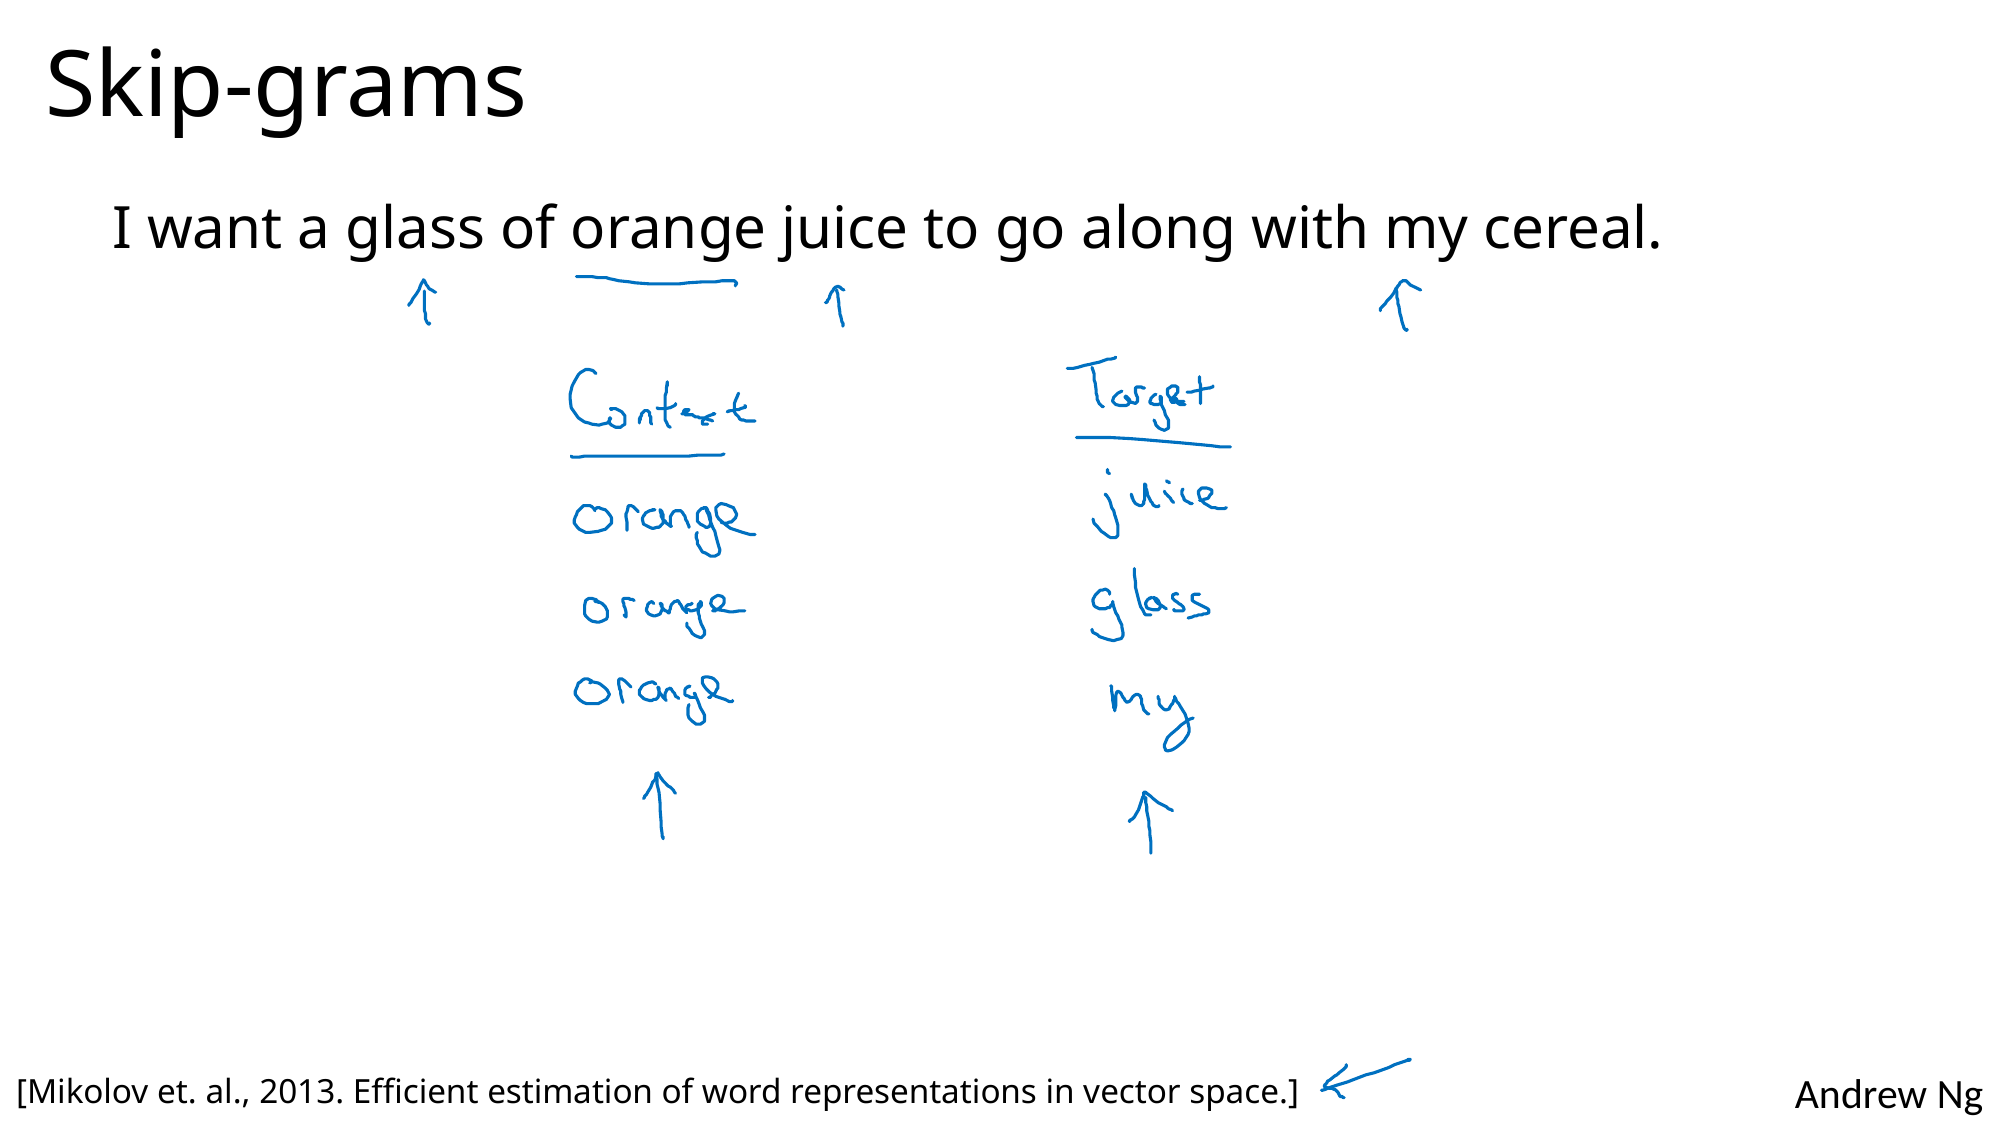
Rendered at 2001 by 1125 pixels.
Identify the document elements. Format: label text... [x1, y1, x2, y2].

title Skip-grams [30, 29, 2000, 248]
text_box [Mikolov et. al., 2013. Efficient estimation of word representations in vector space.] [1, 1063, 1315, 1119]
picture [405, 272, 1426, 1103]
text_box I want a glass of orange juice to go along with my cereal. [97, 182, 1666, 269]
